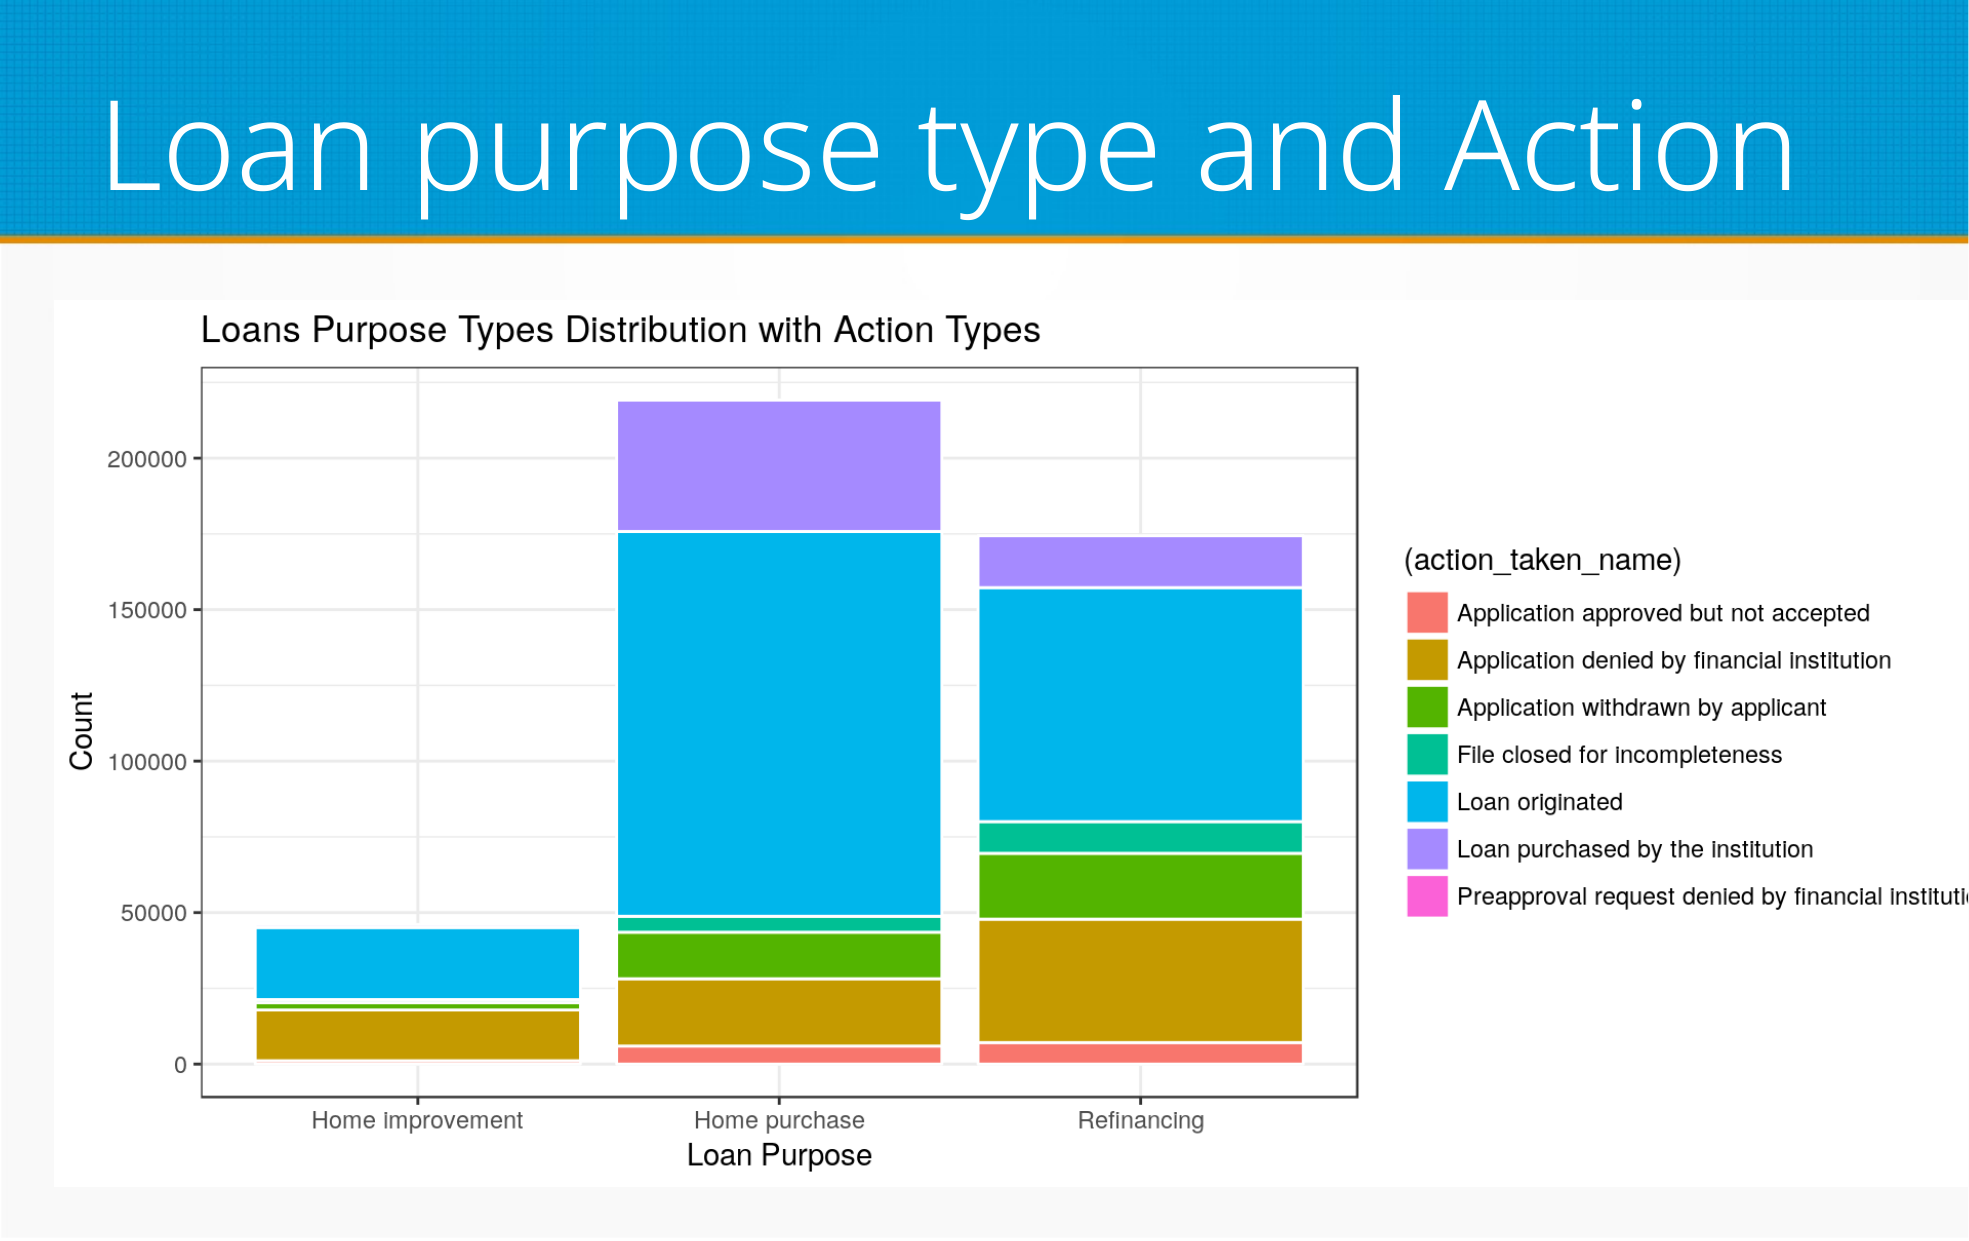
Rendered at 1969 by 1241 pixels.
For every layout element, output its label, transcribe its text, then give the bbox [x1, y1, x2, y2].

title Loan purpose type and Action [98, 19, 1870, 227]
picture [0, 233, 1969, 1241]
